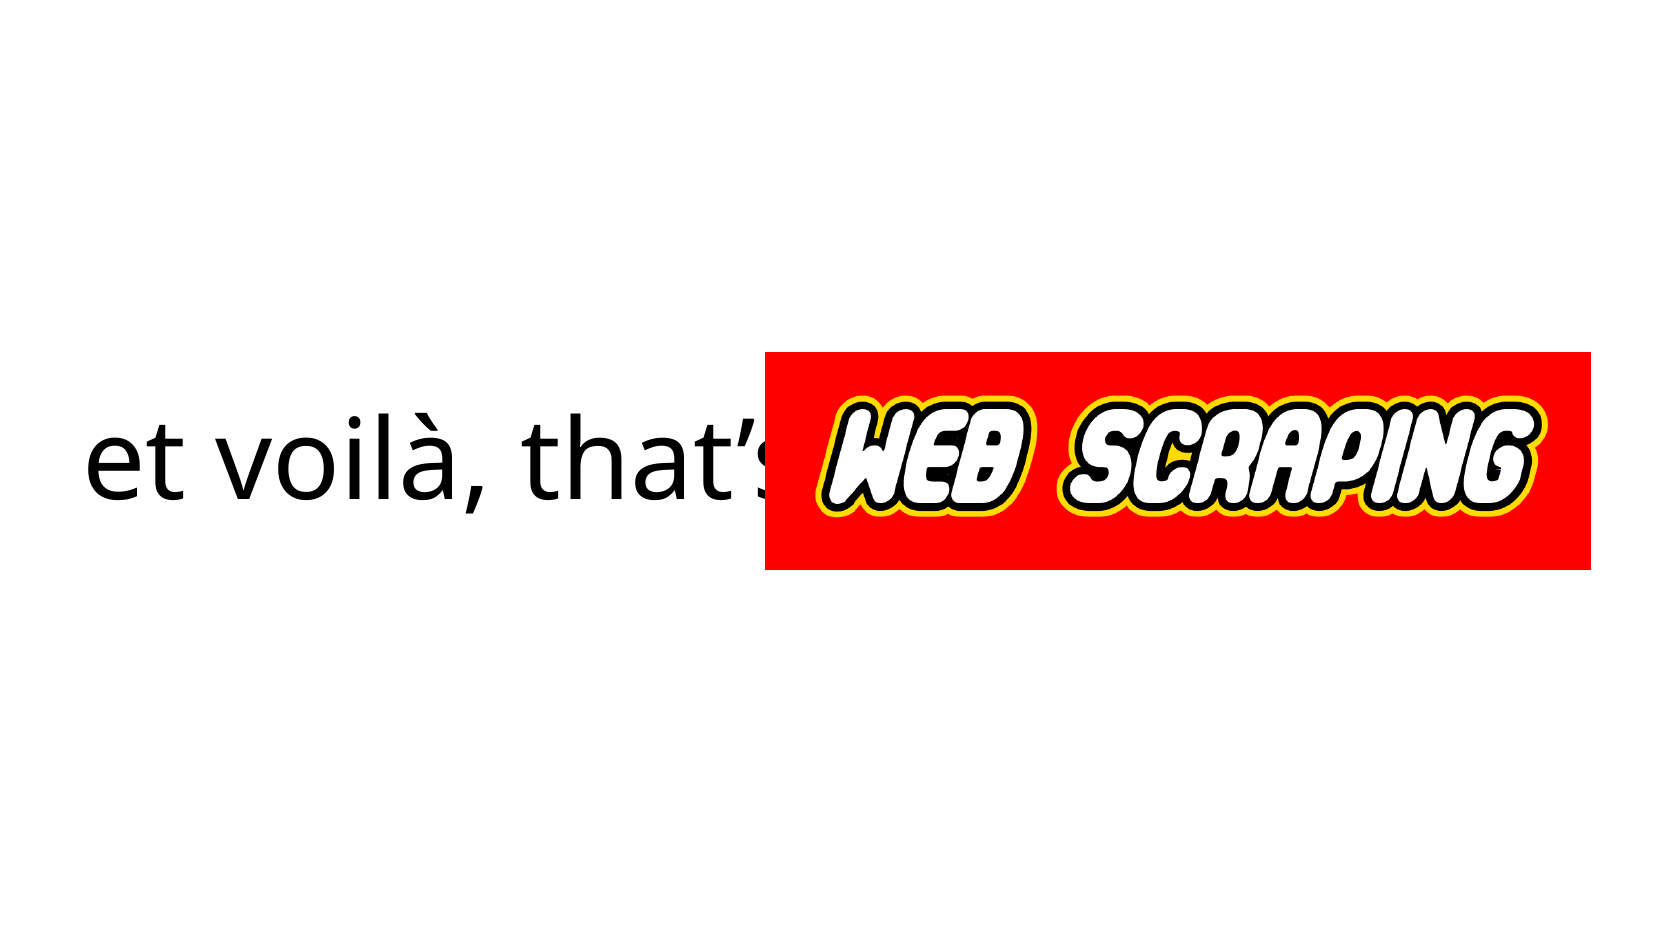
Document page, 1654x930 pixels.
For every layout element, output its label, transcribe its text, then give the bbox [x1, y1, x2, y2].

subtitle et voilà, that’s [82, 112, 1571, 799]
picture [765, 352, 1591, 571]
